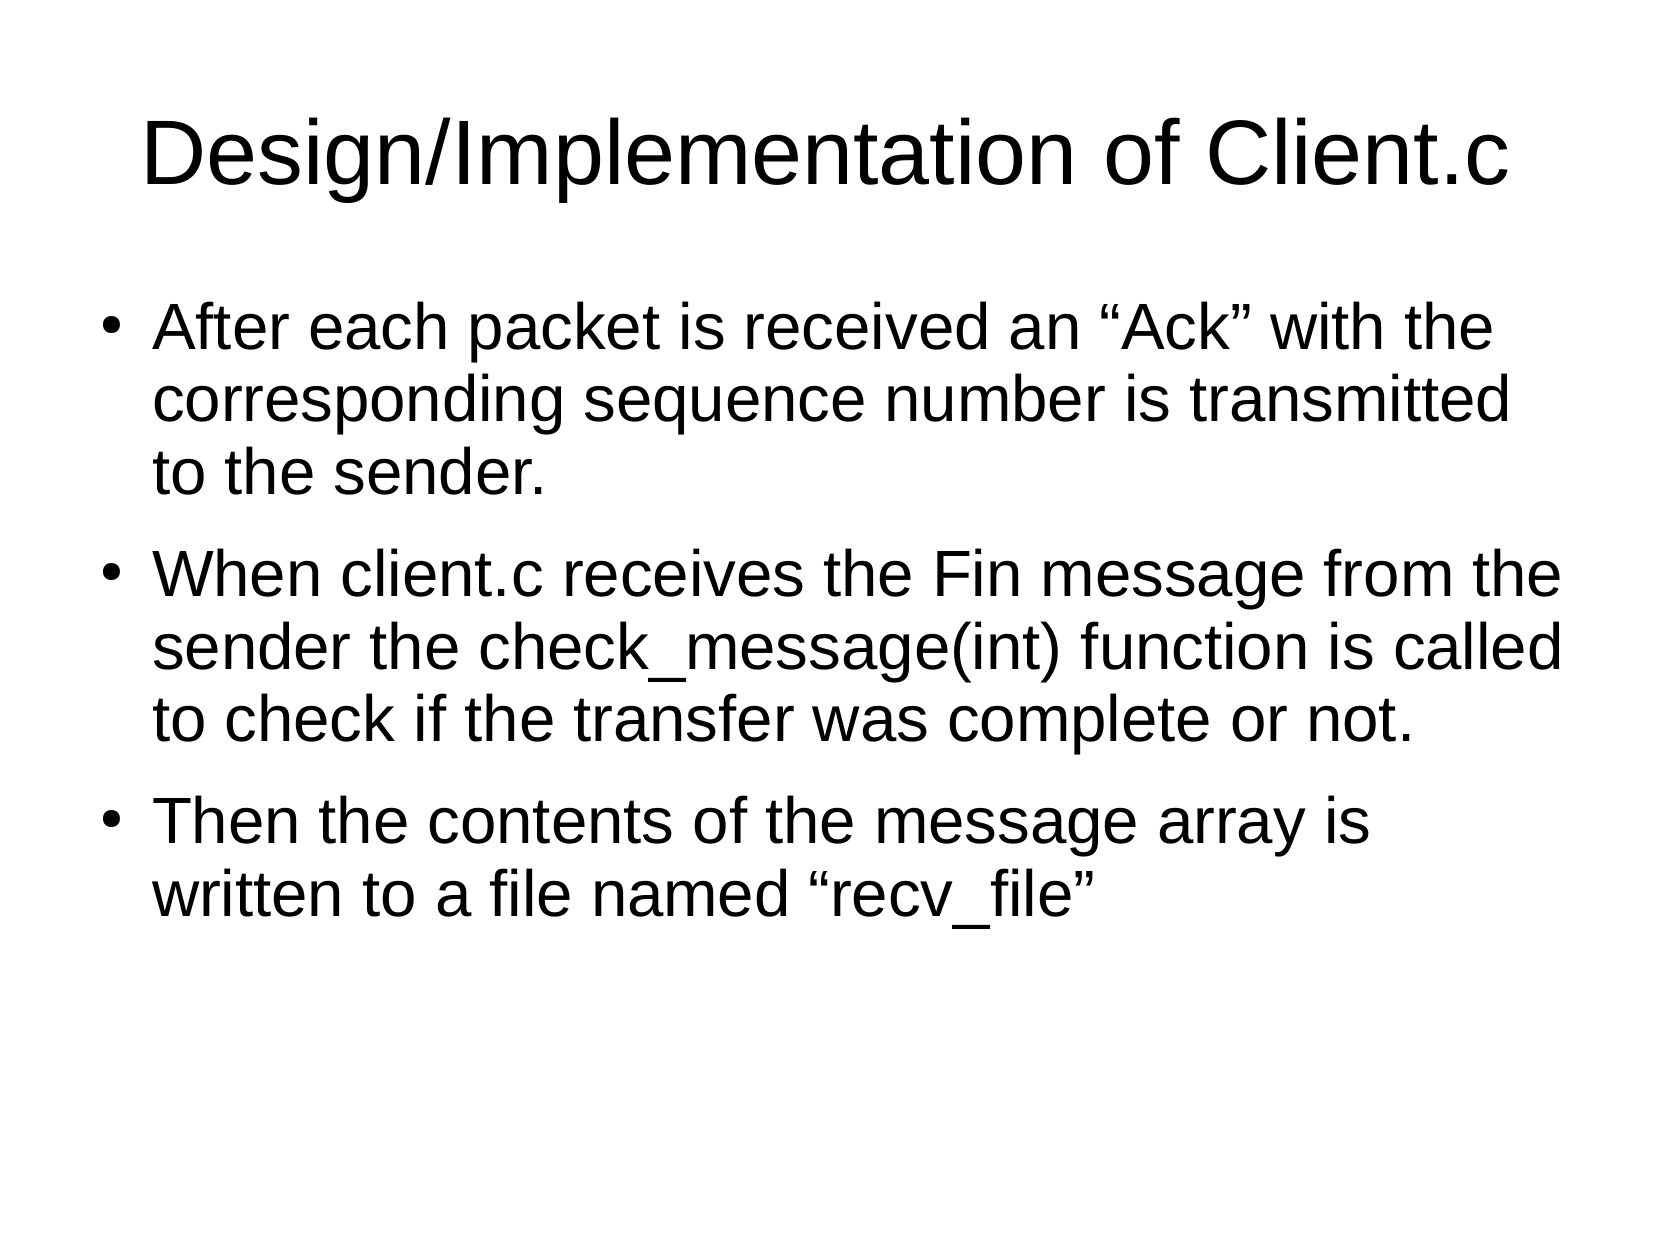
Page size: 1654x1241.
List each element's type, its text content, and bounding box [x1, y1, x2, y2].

title Design/Implementation of Client.c [82, 49, 1571, 257]
list After each packet is received an “Ack” with the corresponding sequence number is transmitted to the sender. When client.c receives the Fin message from the sender the check_message(int) function is called to check if the transfer was complete or not. Then the contents of the message array is written to a file named “recv_file” [82, 290, 1571, 1010]
